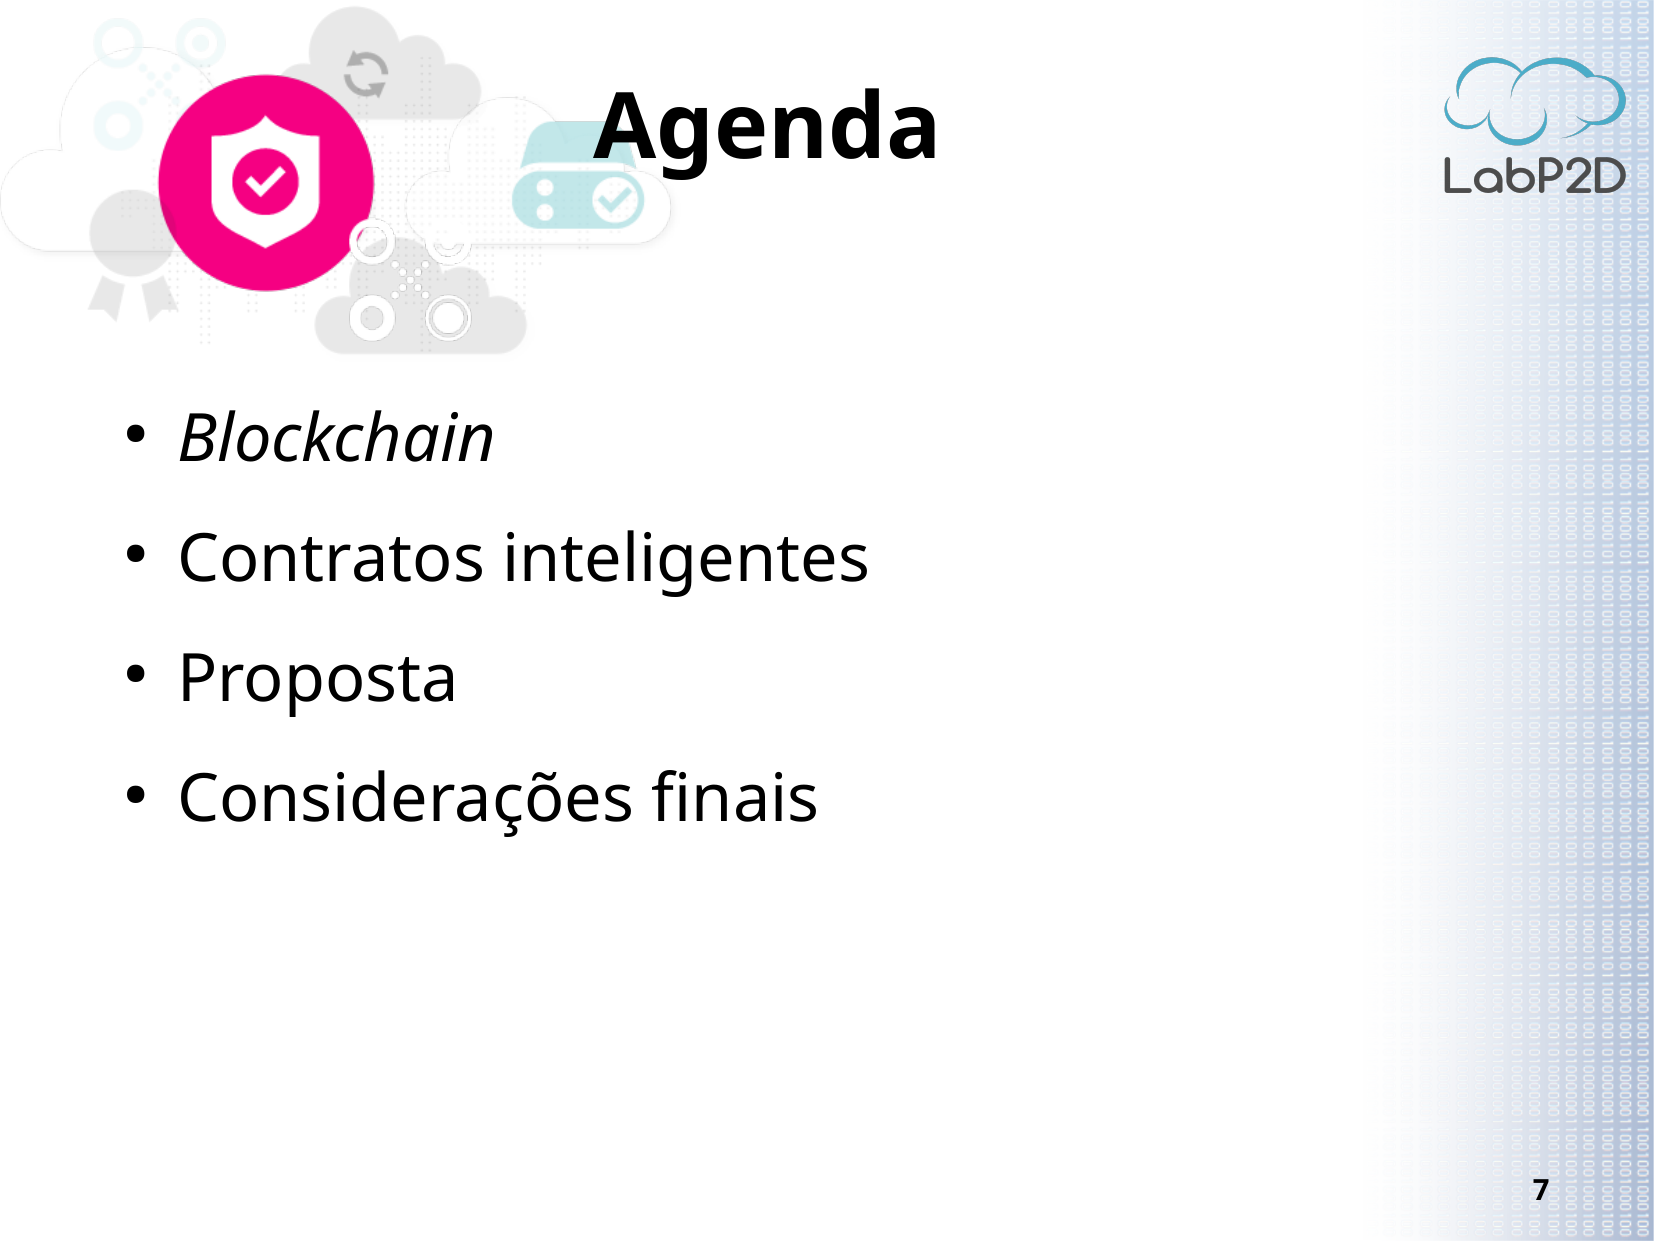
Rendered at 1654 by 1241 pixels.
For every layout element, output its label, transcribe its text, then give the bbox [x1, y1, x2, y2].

picture [1360, 1, 1654, 1240]
list Blockchain Contratos inteligentes Proposta Considerações finais [106, 389, 1465, 1170]
picture [0, 0, 686, 374]
title Agenda [82, 19, 1453, 227]
